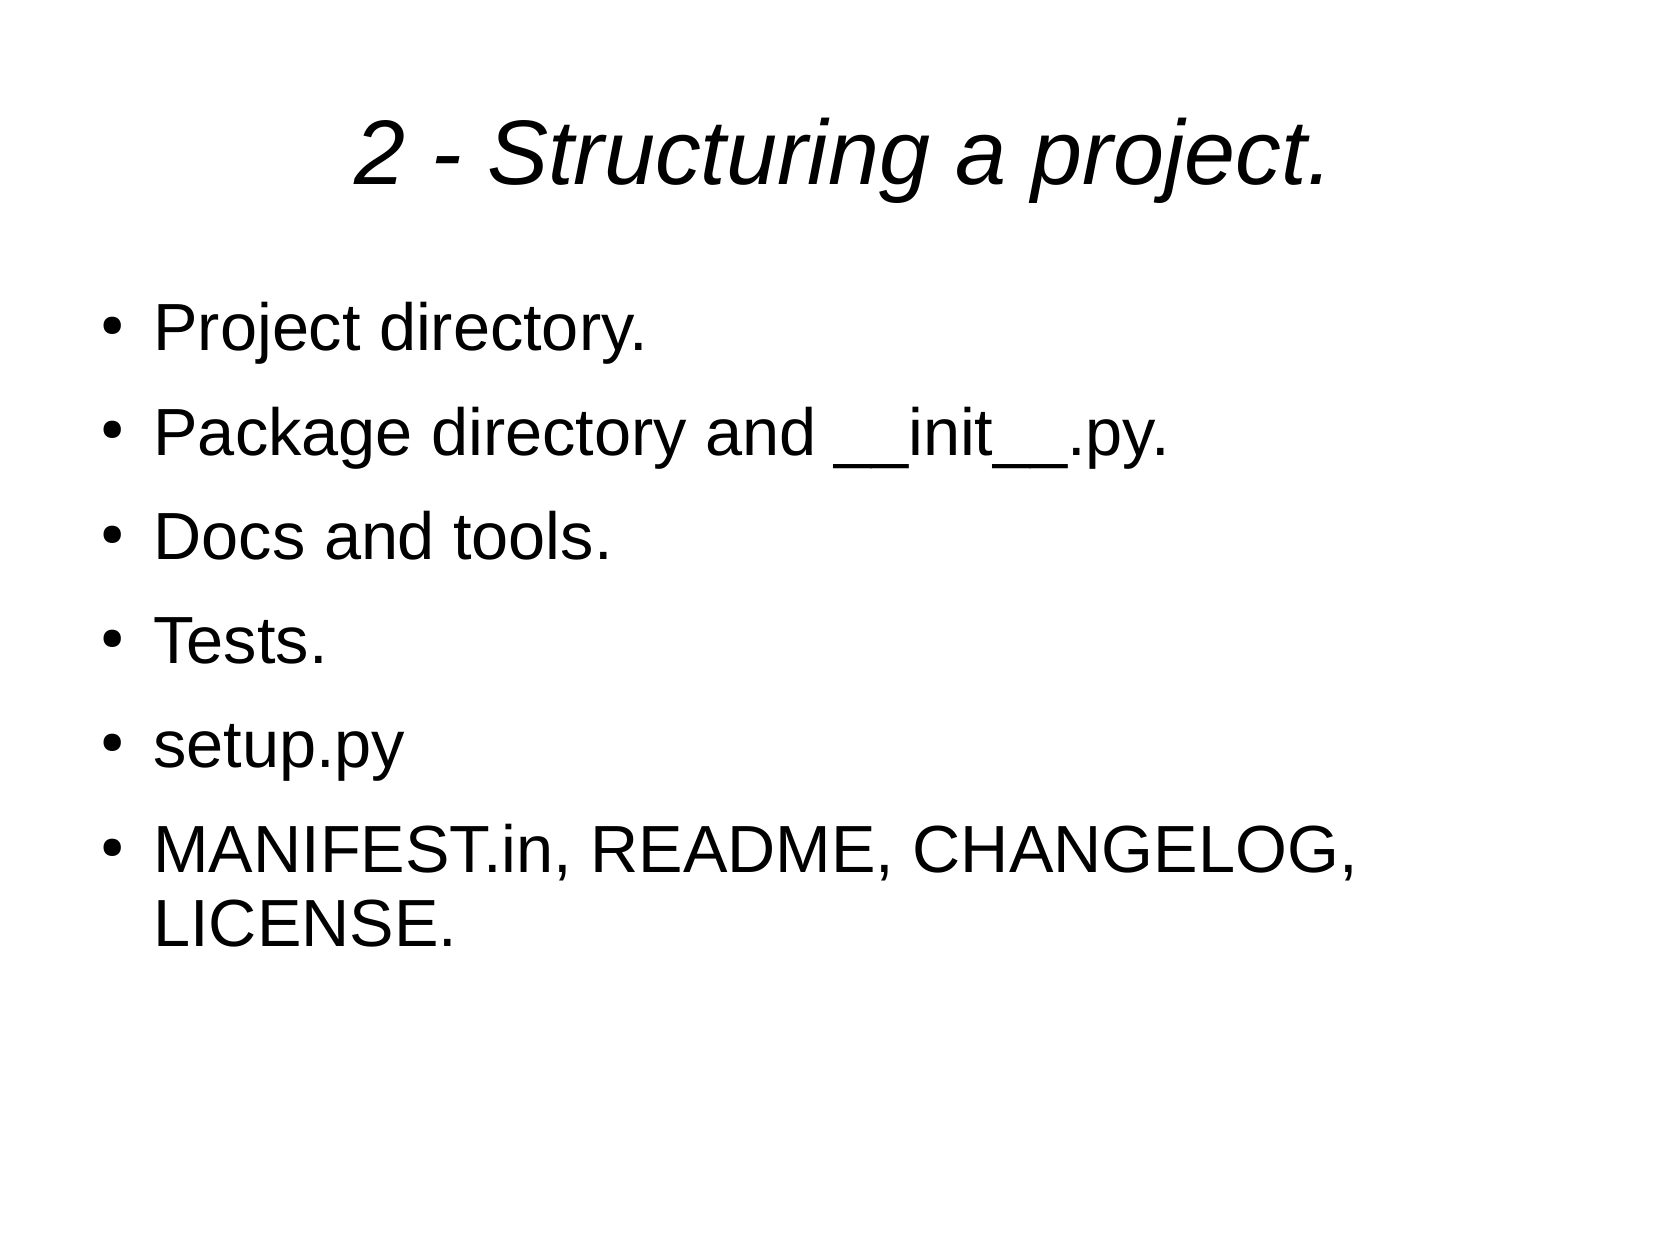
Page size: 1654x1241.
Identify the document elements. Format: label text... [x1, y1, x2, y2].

list Project directory. Package directory and __init__.py. Docs and tools. Tests. setup.py MANIFEST.in, README, CHANGELOG, LICENSE. [82, 290, 1571, 1010]
title 2 - Structuring a project. [82, 49, 1571, 257]
